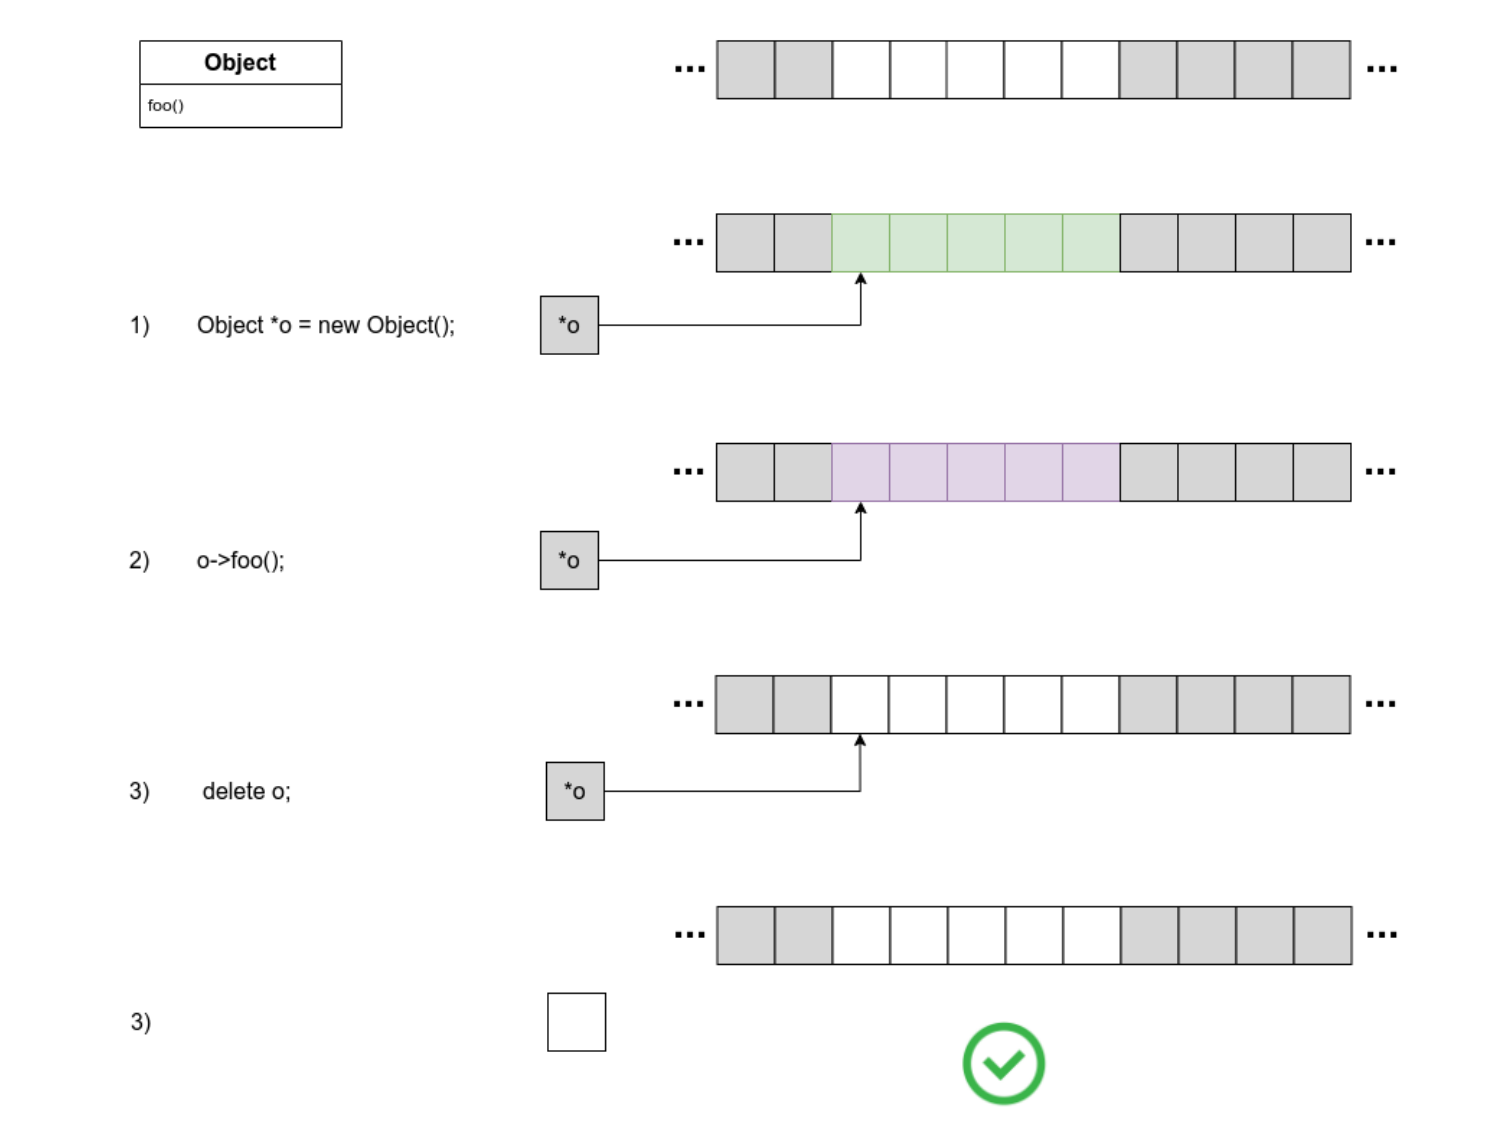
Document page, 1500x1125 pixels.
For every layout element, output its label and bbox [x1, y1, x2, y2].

picture [89, 26, 1411, 1114]
